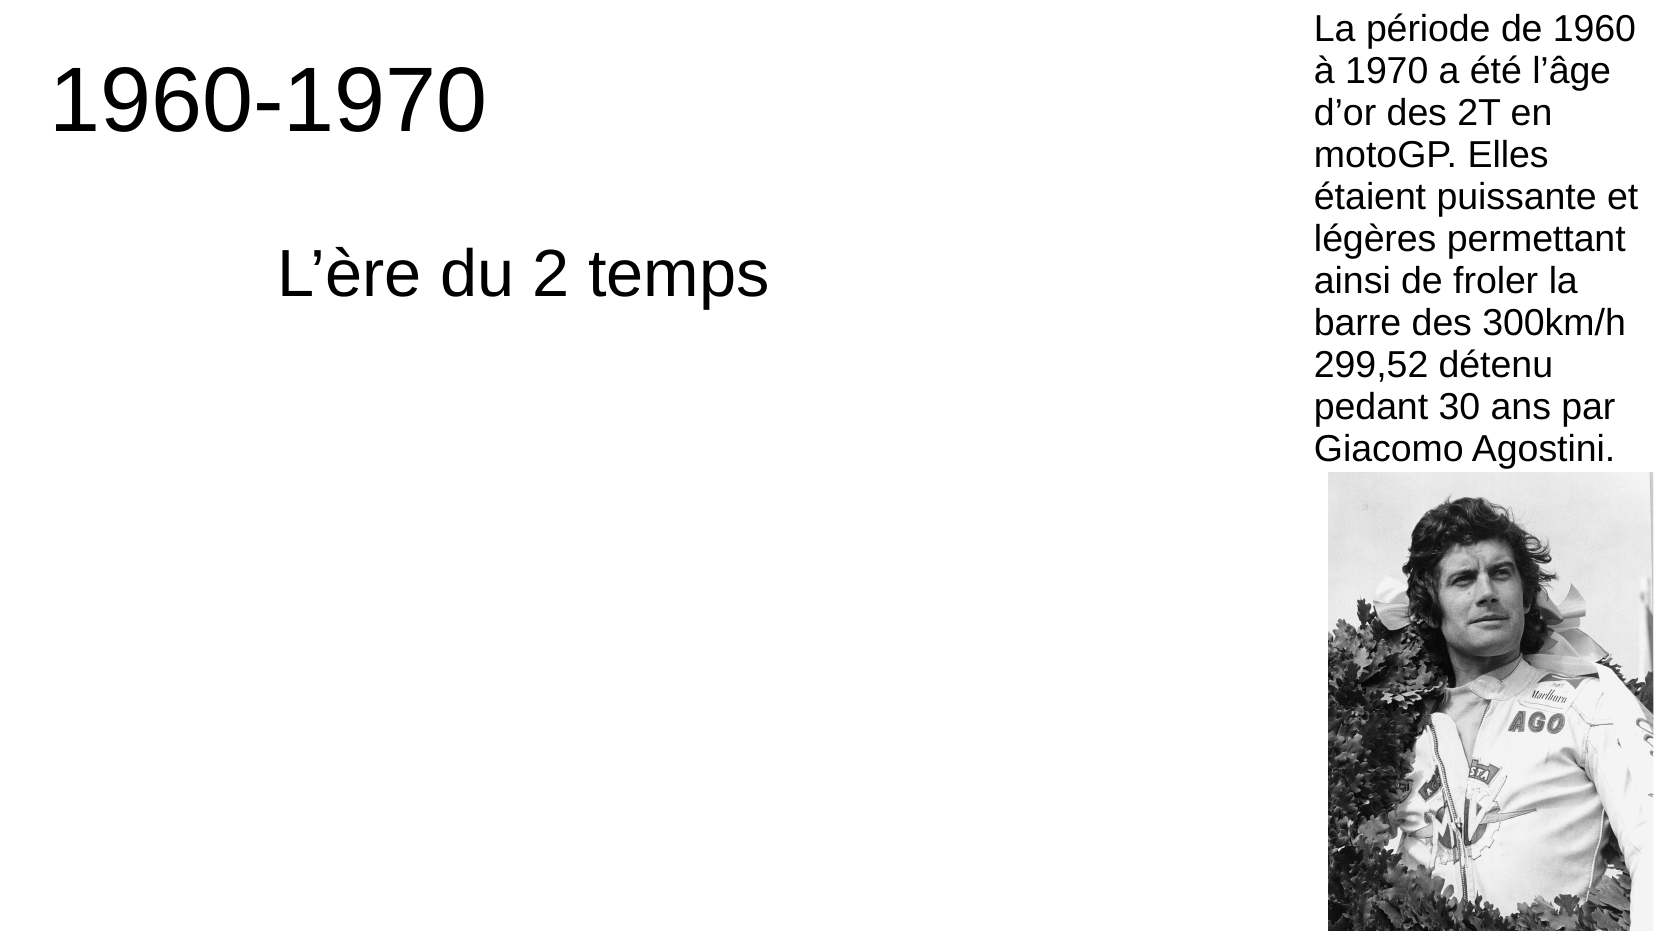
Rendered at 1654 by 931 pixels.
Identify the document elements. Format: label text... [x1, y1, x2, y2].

text_box La période de 1960 à 1970 a été l’âge d’or des 2T en motoGP. Elles étaient puissante et légères permettant ainsi de froler la barre des 300km/h 299,52 détenu pedant 30 ans par Giacomo Agostini. [1299, 0, 1654, 477]
picture [1328, 472, 1654, 931]
title 1960-1970 [29, 21, 508, 178]
list L’ère du 2 temps [206, 236, 804, 344]
